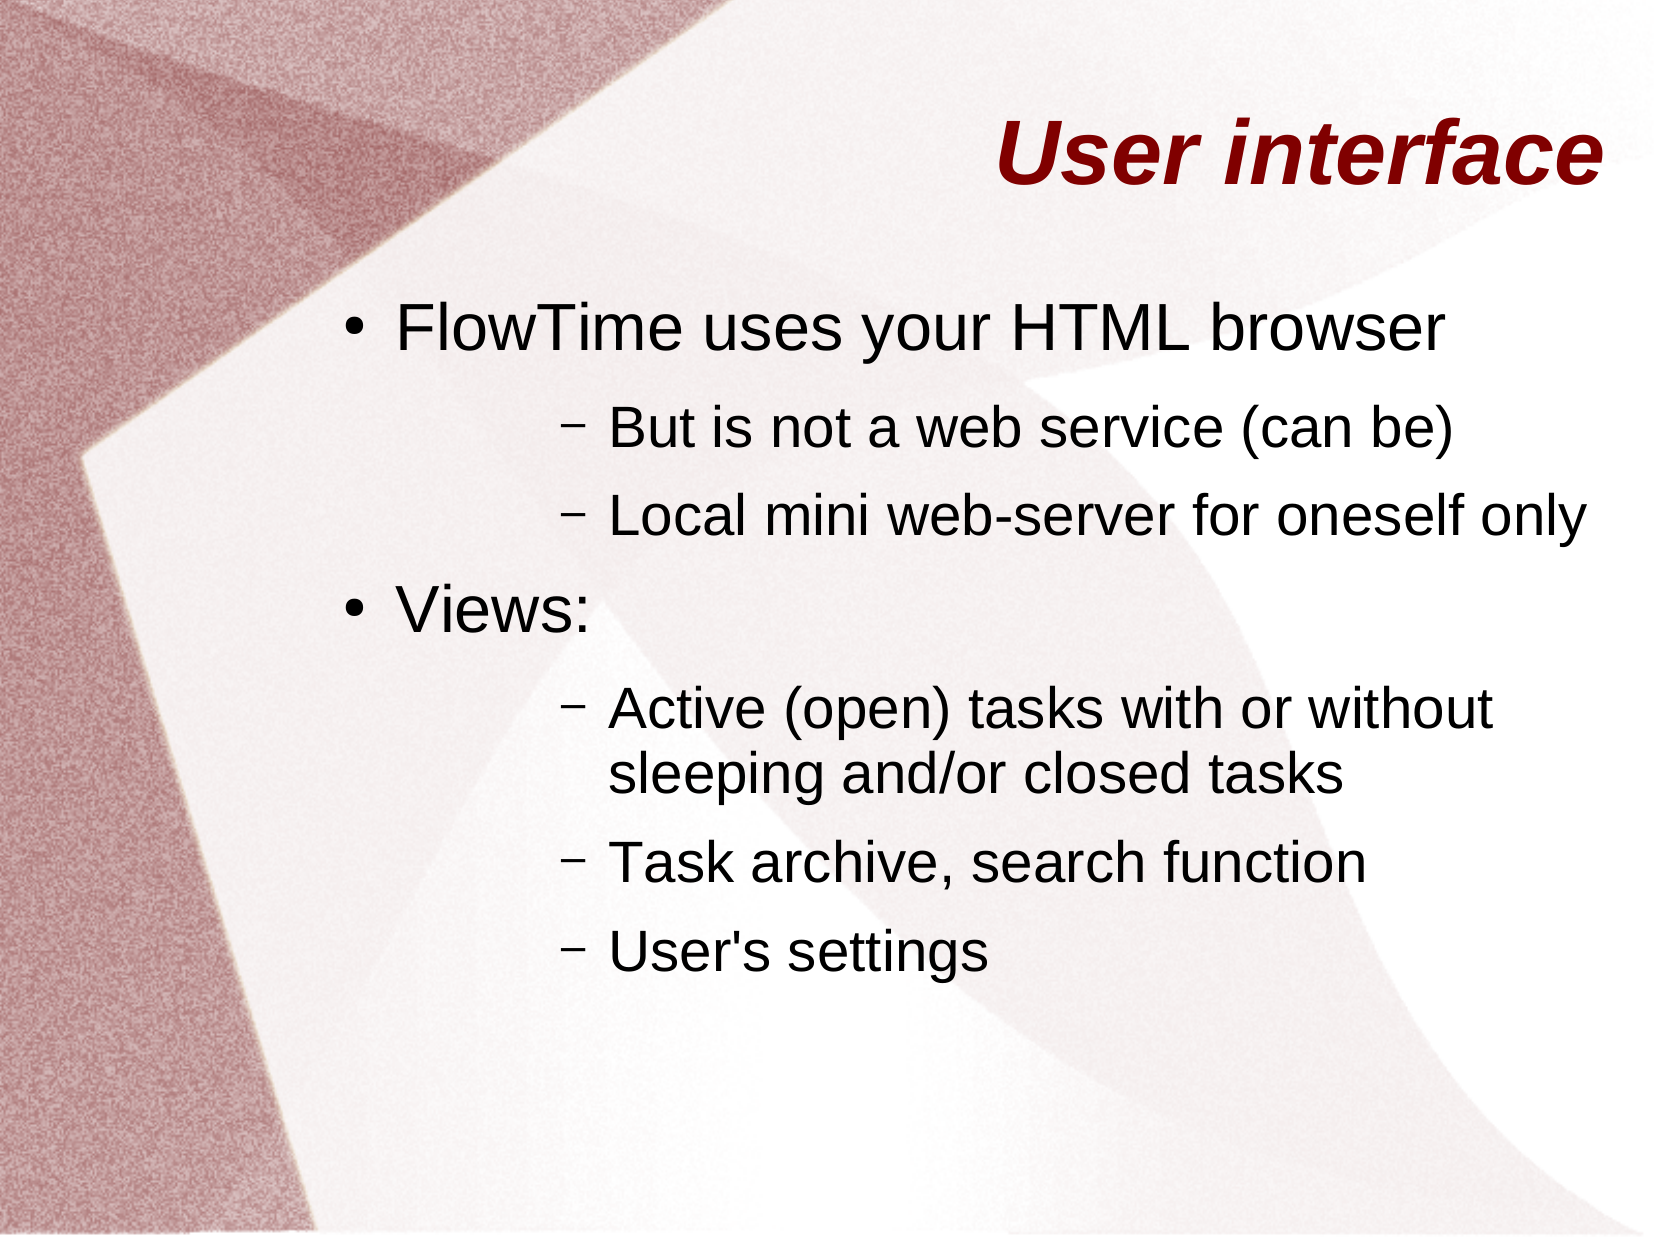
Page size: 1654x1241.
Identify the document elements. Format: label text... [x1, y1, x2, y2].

list FlowTime uses your HTML browser But is not a web service (can be) Local mini web-server for oneself only Views: Active (open) tasks with or without sleeping and/or closed tasks Task archive, search function User's settings [324, 290, 1601, 1010]
picture [0, 0, 1654, 1241]
title User interface [596, 49, 1607, 257]
